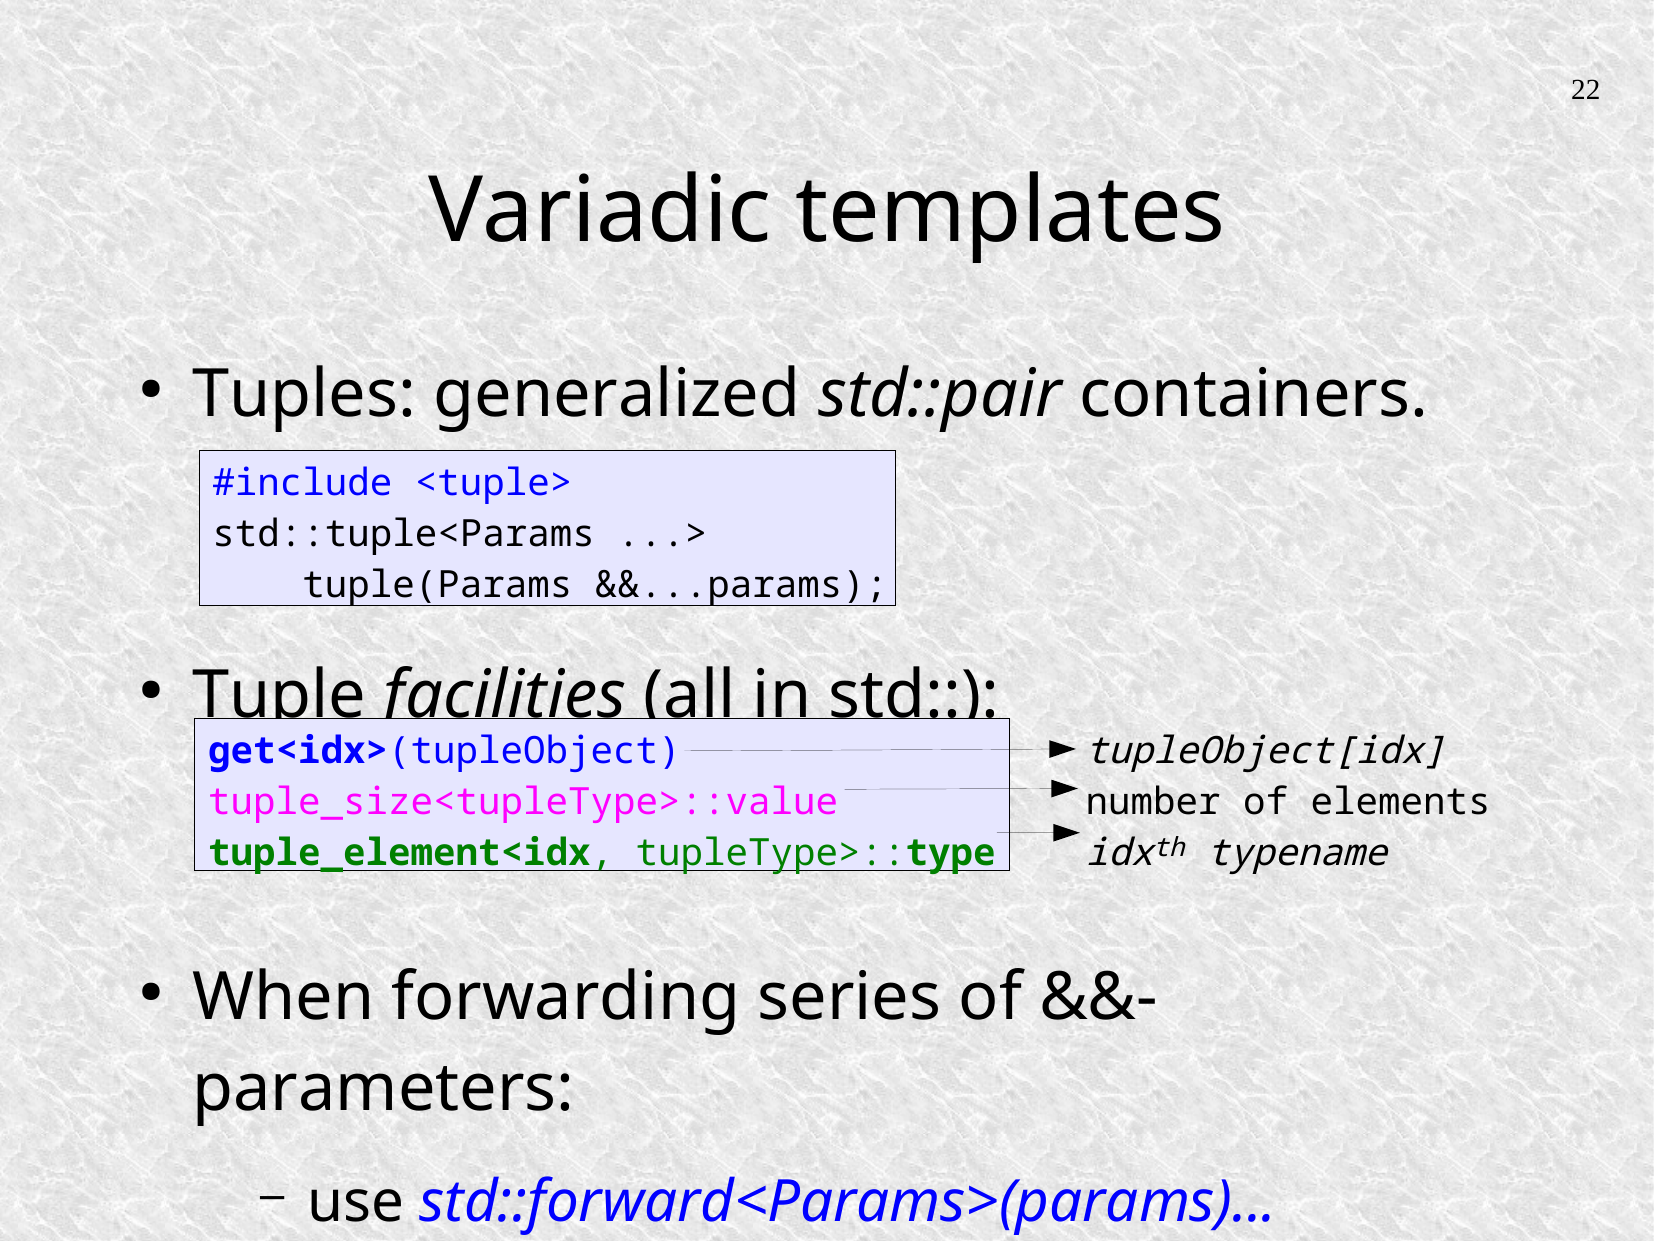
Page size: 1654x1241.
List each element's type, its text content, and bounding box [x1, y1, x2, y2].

text_box get<idx>(tupleObject) tupleObject[idx] tuple_size<tupleType>::value number of elements tuple_element<idx, tupleType>::type idxth typename [208, 723, 1491, 871]
title Variadic templates [121, 102, 1534, 311]
list Tuples: generalized std::pair containers. Tuple facilities (all in std::): When forwarding series of &&-parameters: use std::forward<Params>(params)... (including the ellipsis) to keep the original nature of the rvalue-referenced arguments [121, 344, 1534, 1210]
text_box #include <tuple> std::tuple<Params ...> tuple(Params &&...params); [212, 455, 888, 587]
picture [0, 0, 1654, 1241]
text_box [194, 718, 1010, 871]
